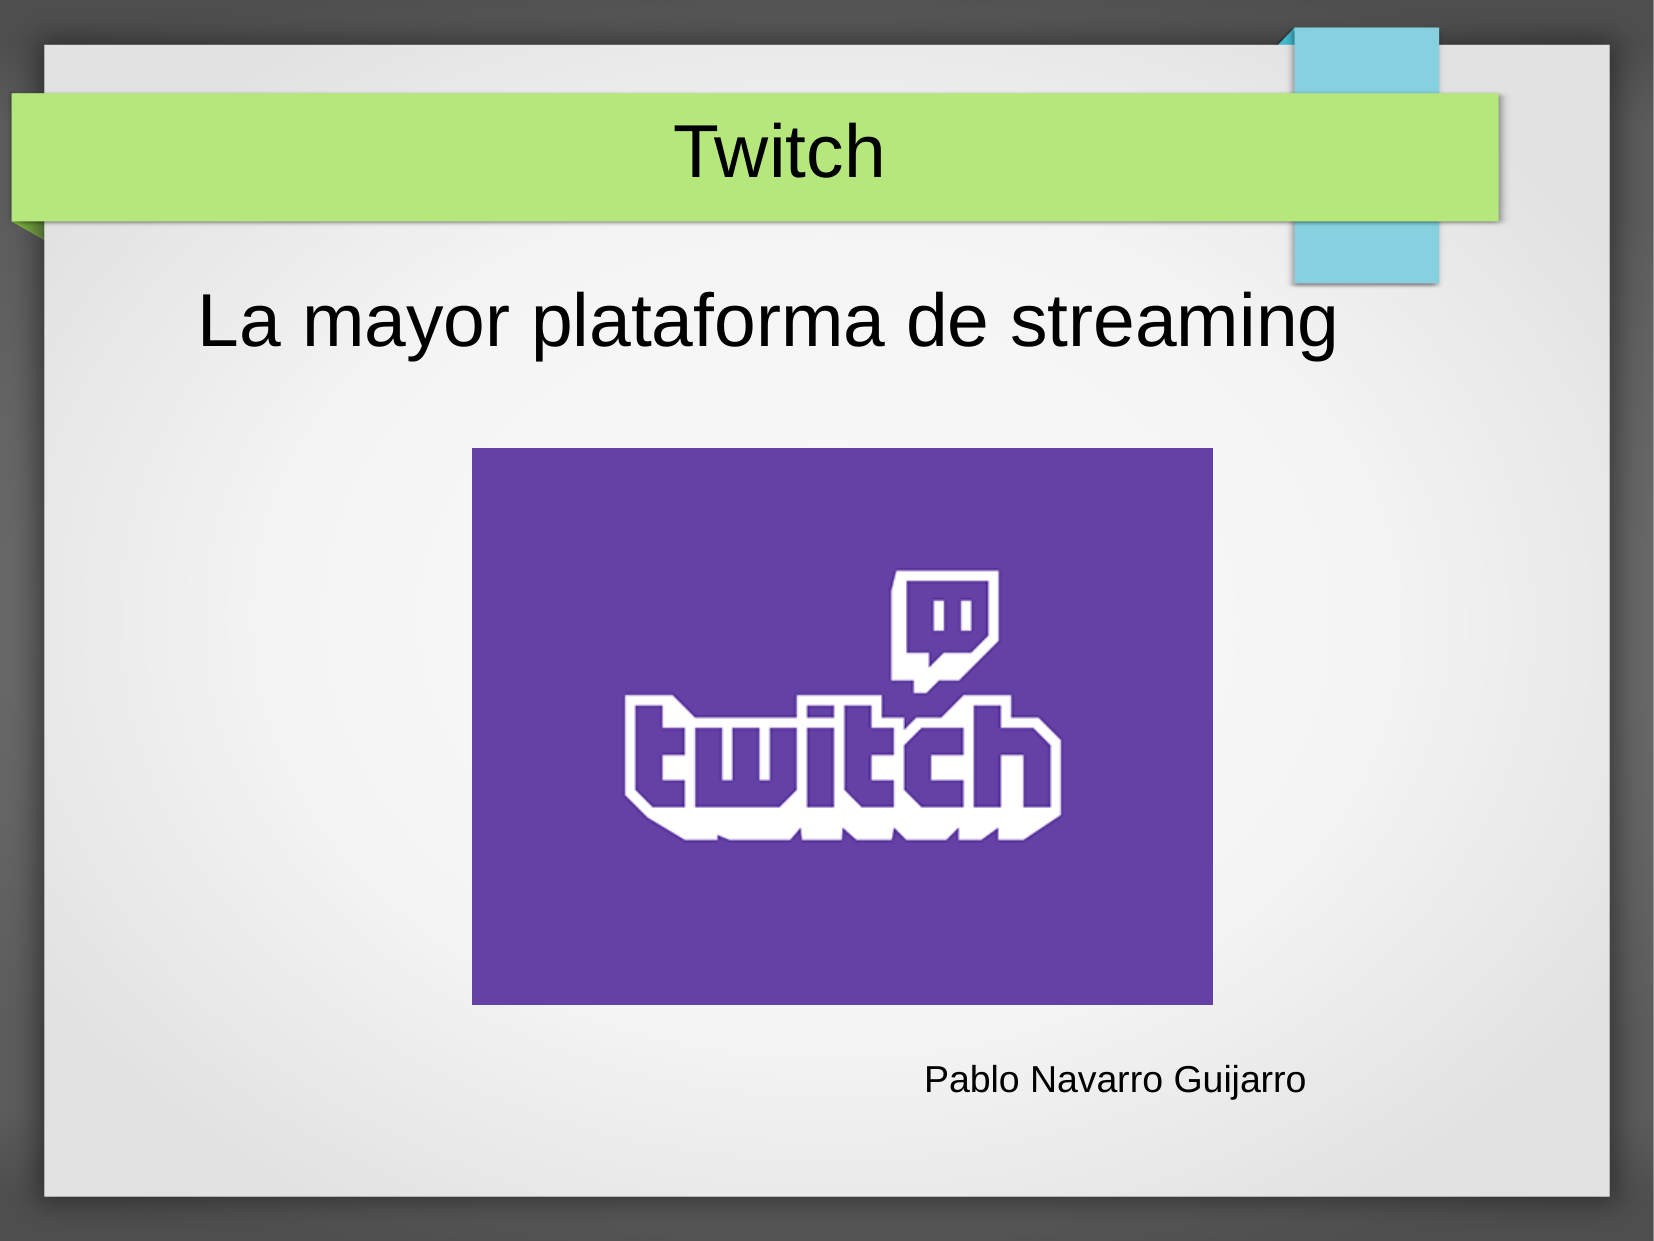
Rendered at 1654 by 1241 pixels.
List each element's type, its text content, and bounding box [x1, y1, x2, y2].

picture [0, 0, 1654, 1241]
text_box Pablo Navarro Guijarro [909, 1051, 1607, 1108]
title Twitch La mayor plataforma de streaming [35, 82, 1524, 390]
